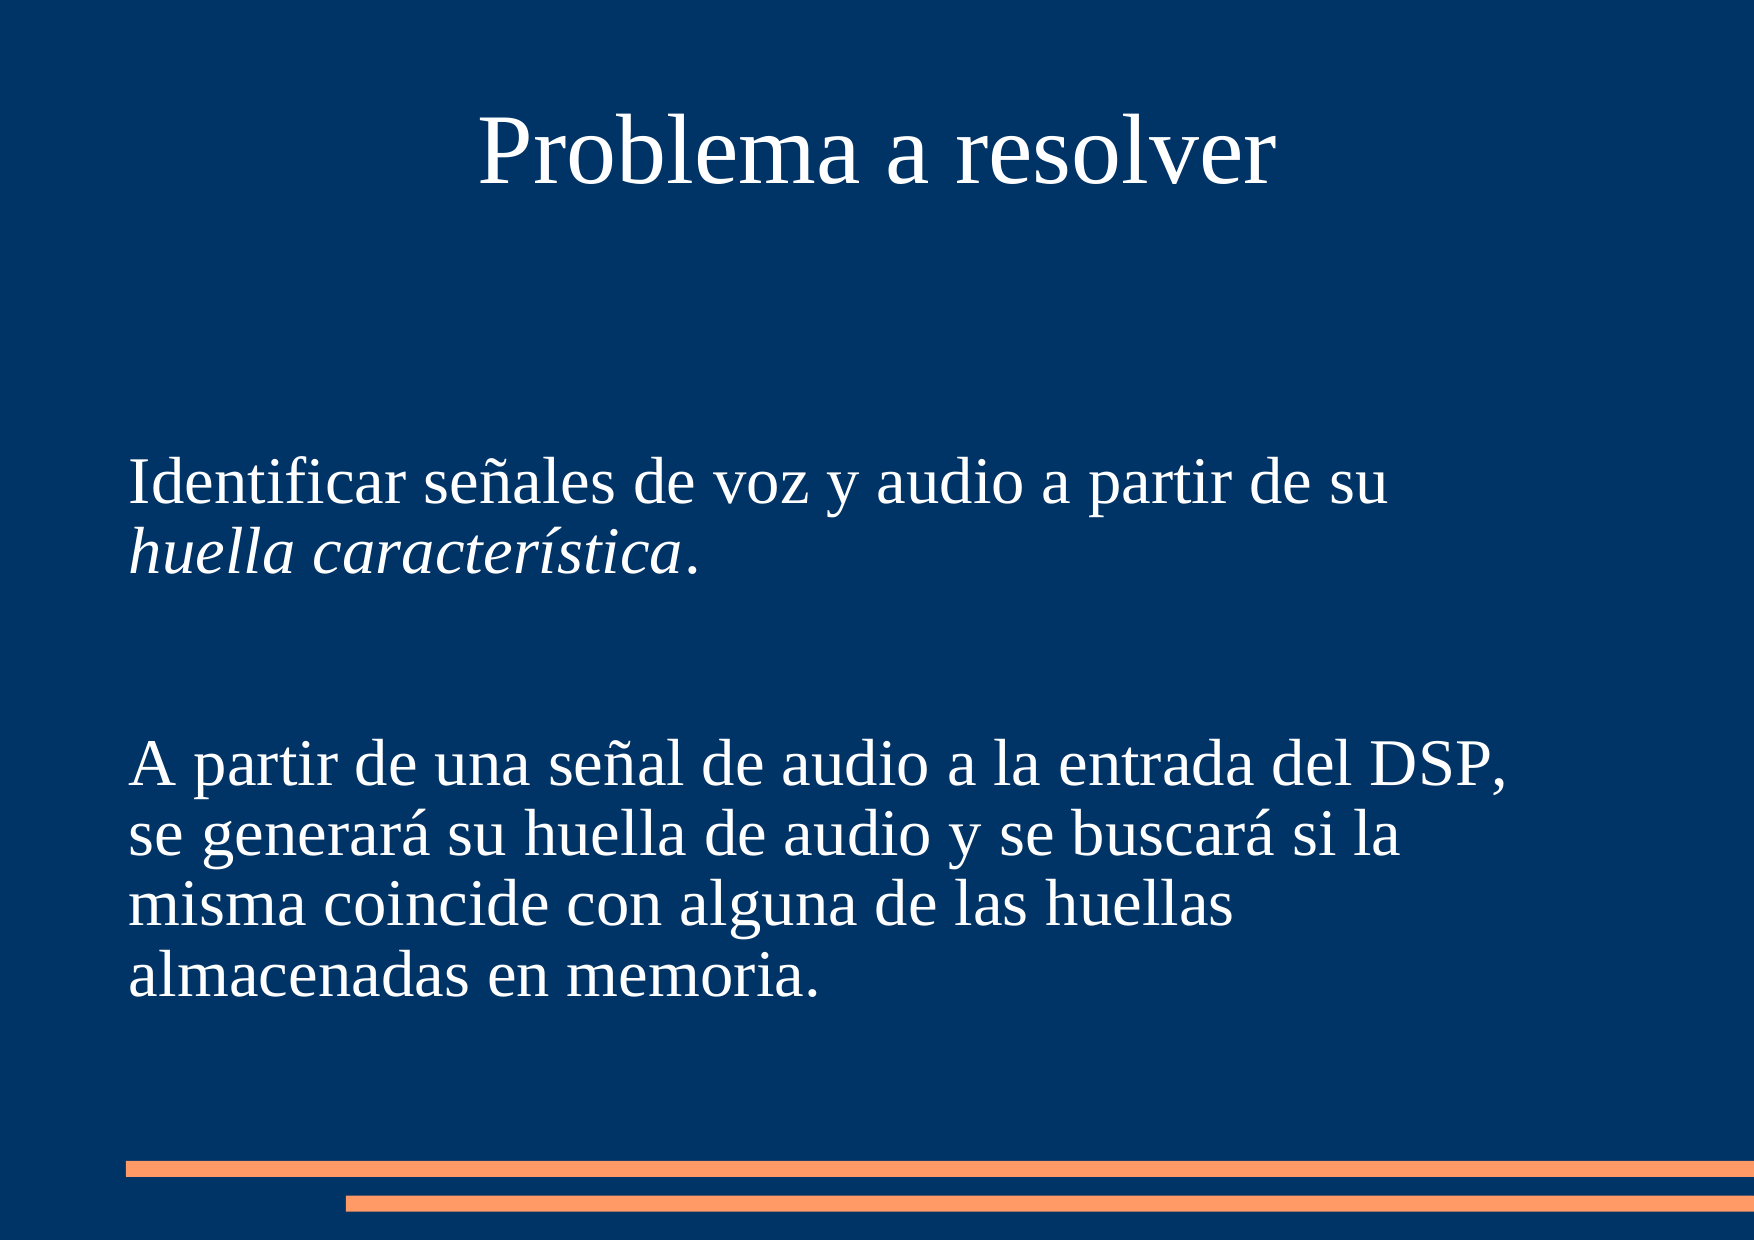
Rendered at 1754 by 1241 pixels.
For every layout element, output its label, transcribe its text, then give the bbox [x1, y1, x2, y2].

title Problema a resolver [128, 46, 1627, 254]
subtitle Identificar señales de voz y audio a partir de su huella característica. A partir de una señal de audio a la entrada del DSP, se generará su huella de audio y se buscará si la misma coincide con alguna de las huellas almacenadas en memoria. [128, 322, 1656, 1133]
